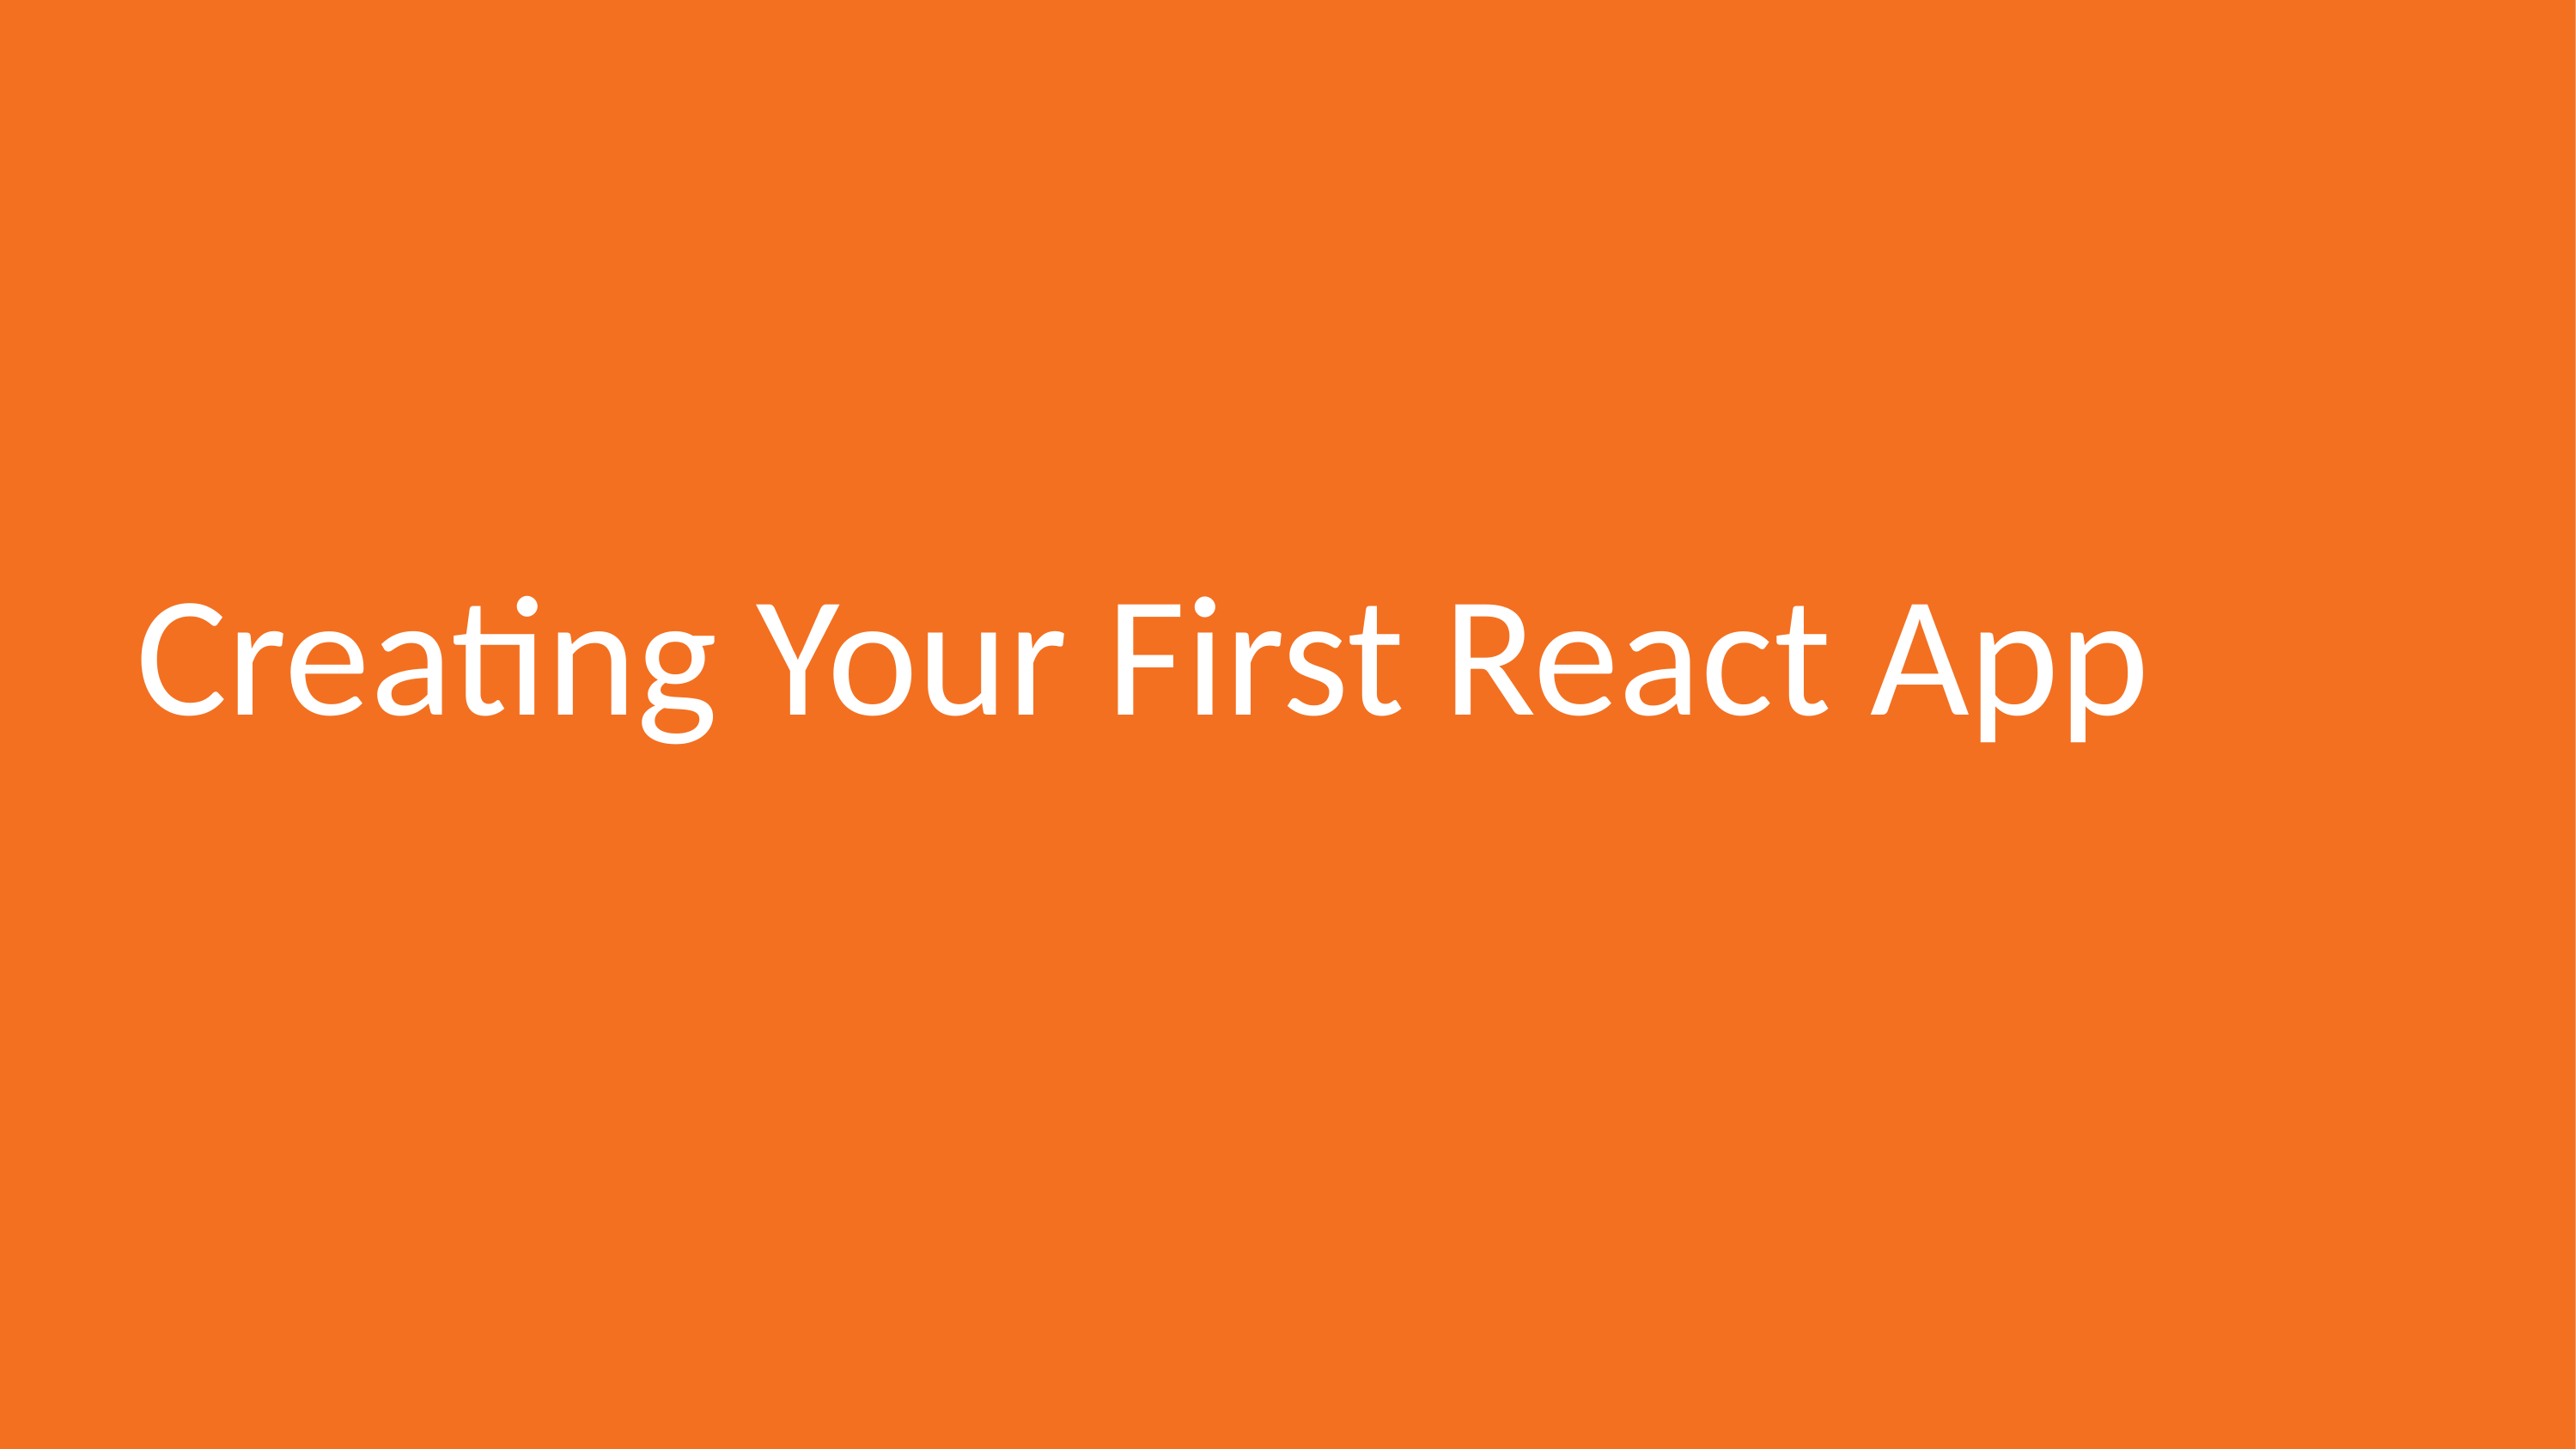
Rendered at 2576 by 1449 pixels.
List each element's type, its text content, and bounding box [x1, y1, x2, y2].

title Creating Your First React App [110, 512, 2427, 776]
